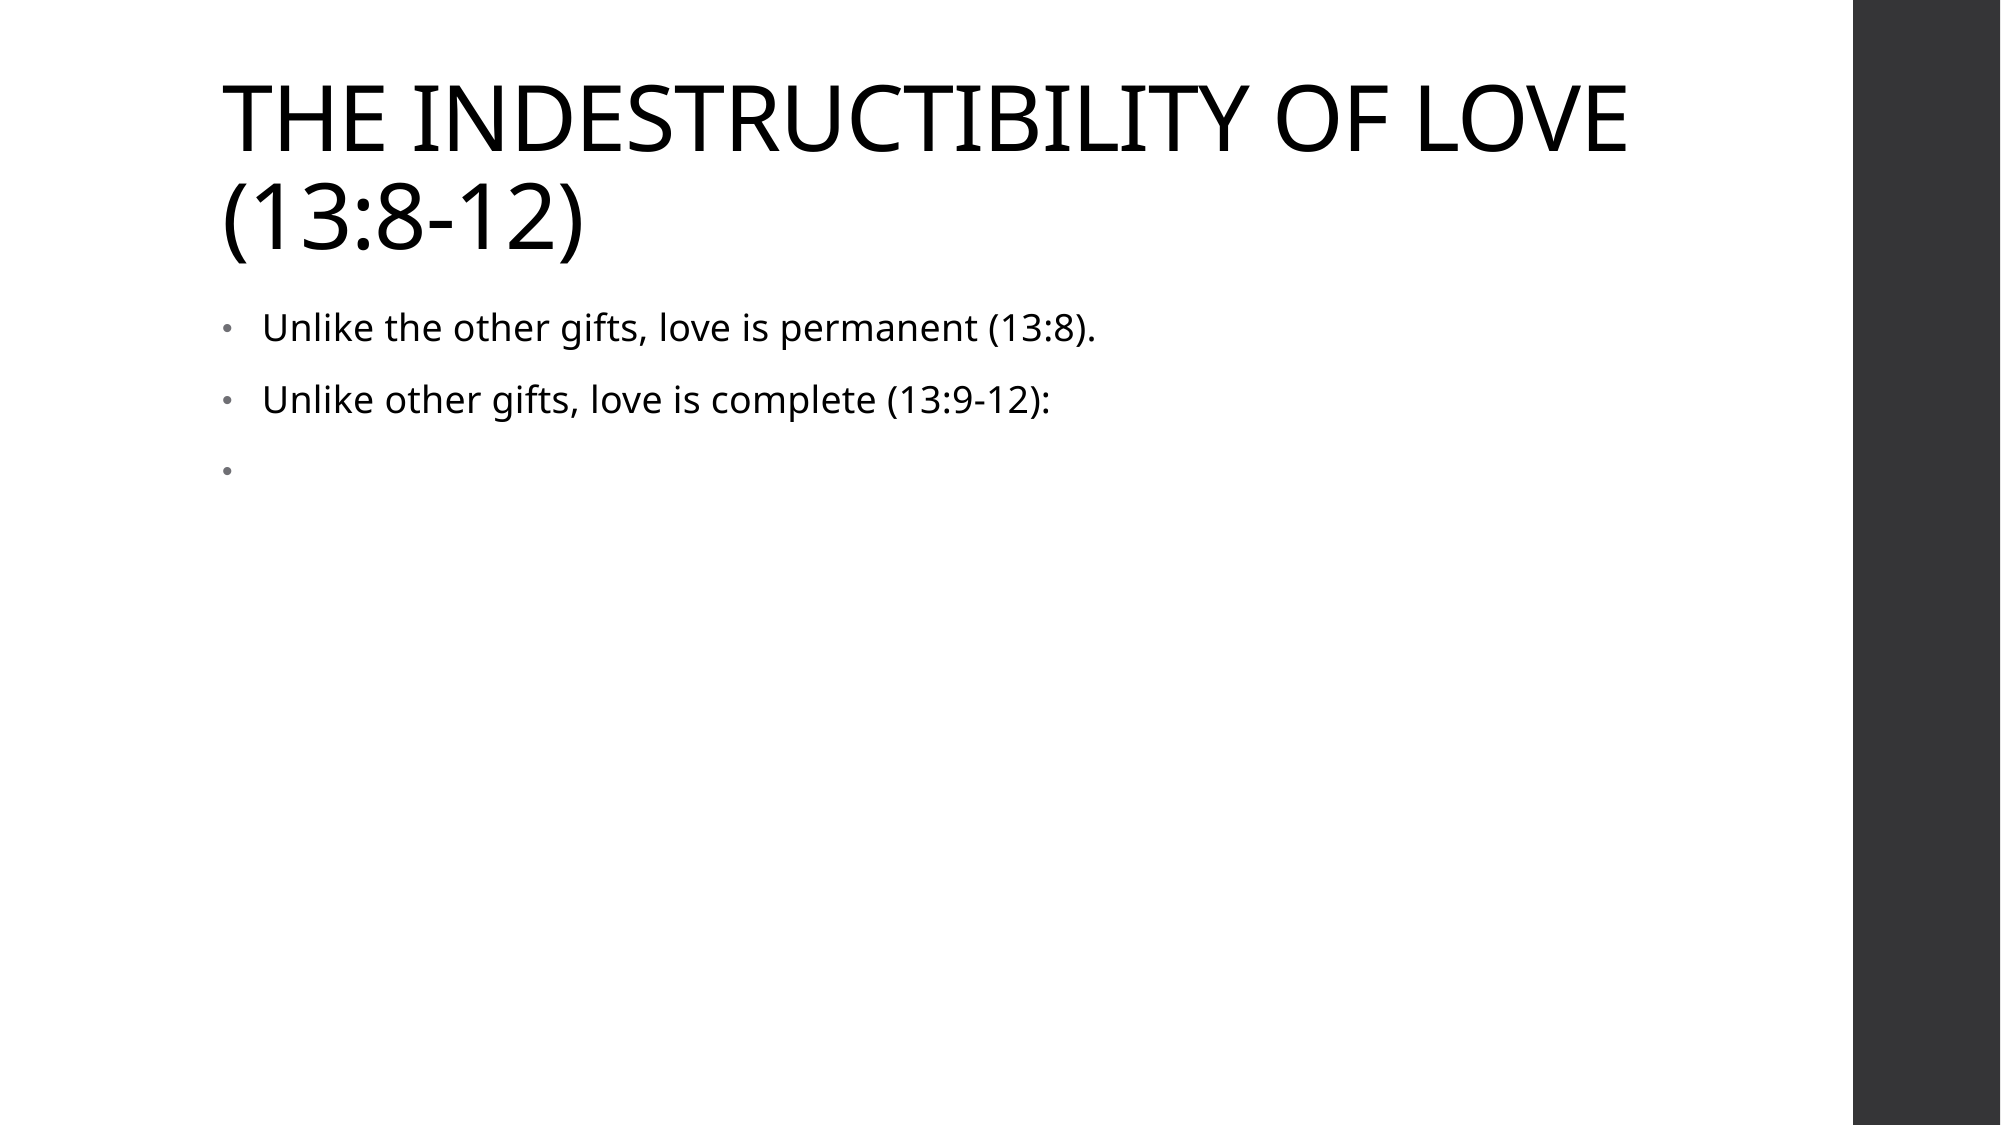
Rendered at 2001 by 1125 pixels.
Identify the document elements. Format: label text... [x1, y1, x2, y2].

list Unlike the other gifts, love is permanent (13:8). Unlike other gifts, love is complete (13:9-12): [206, 299, 1617, 1014]
title THE INDESTRUCTIBILITY OF LOVE (13:8-12) [206, 60, 1797, 278]
